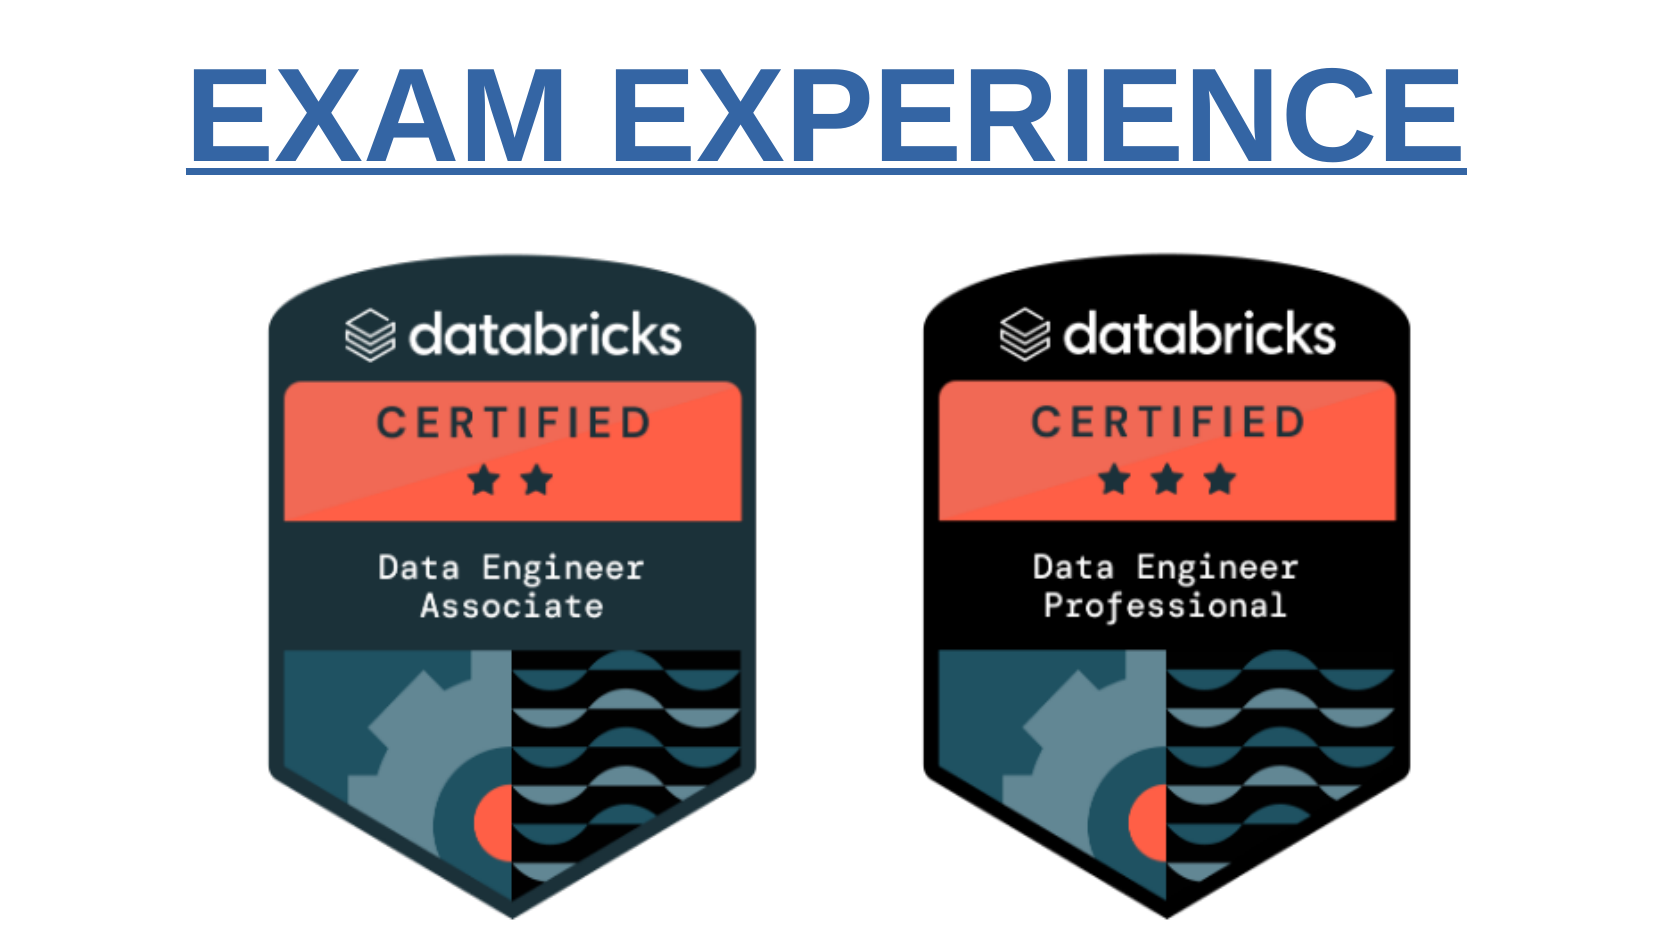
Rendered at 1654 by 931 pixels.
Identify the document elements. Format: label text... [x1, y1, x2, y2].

title EXAM EXPERIENCE [82, 37, 1571, 193]
picture [155, 209, 1523, 931]
